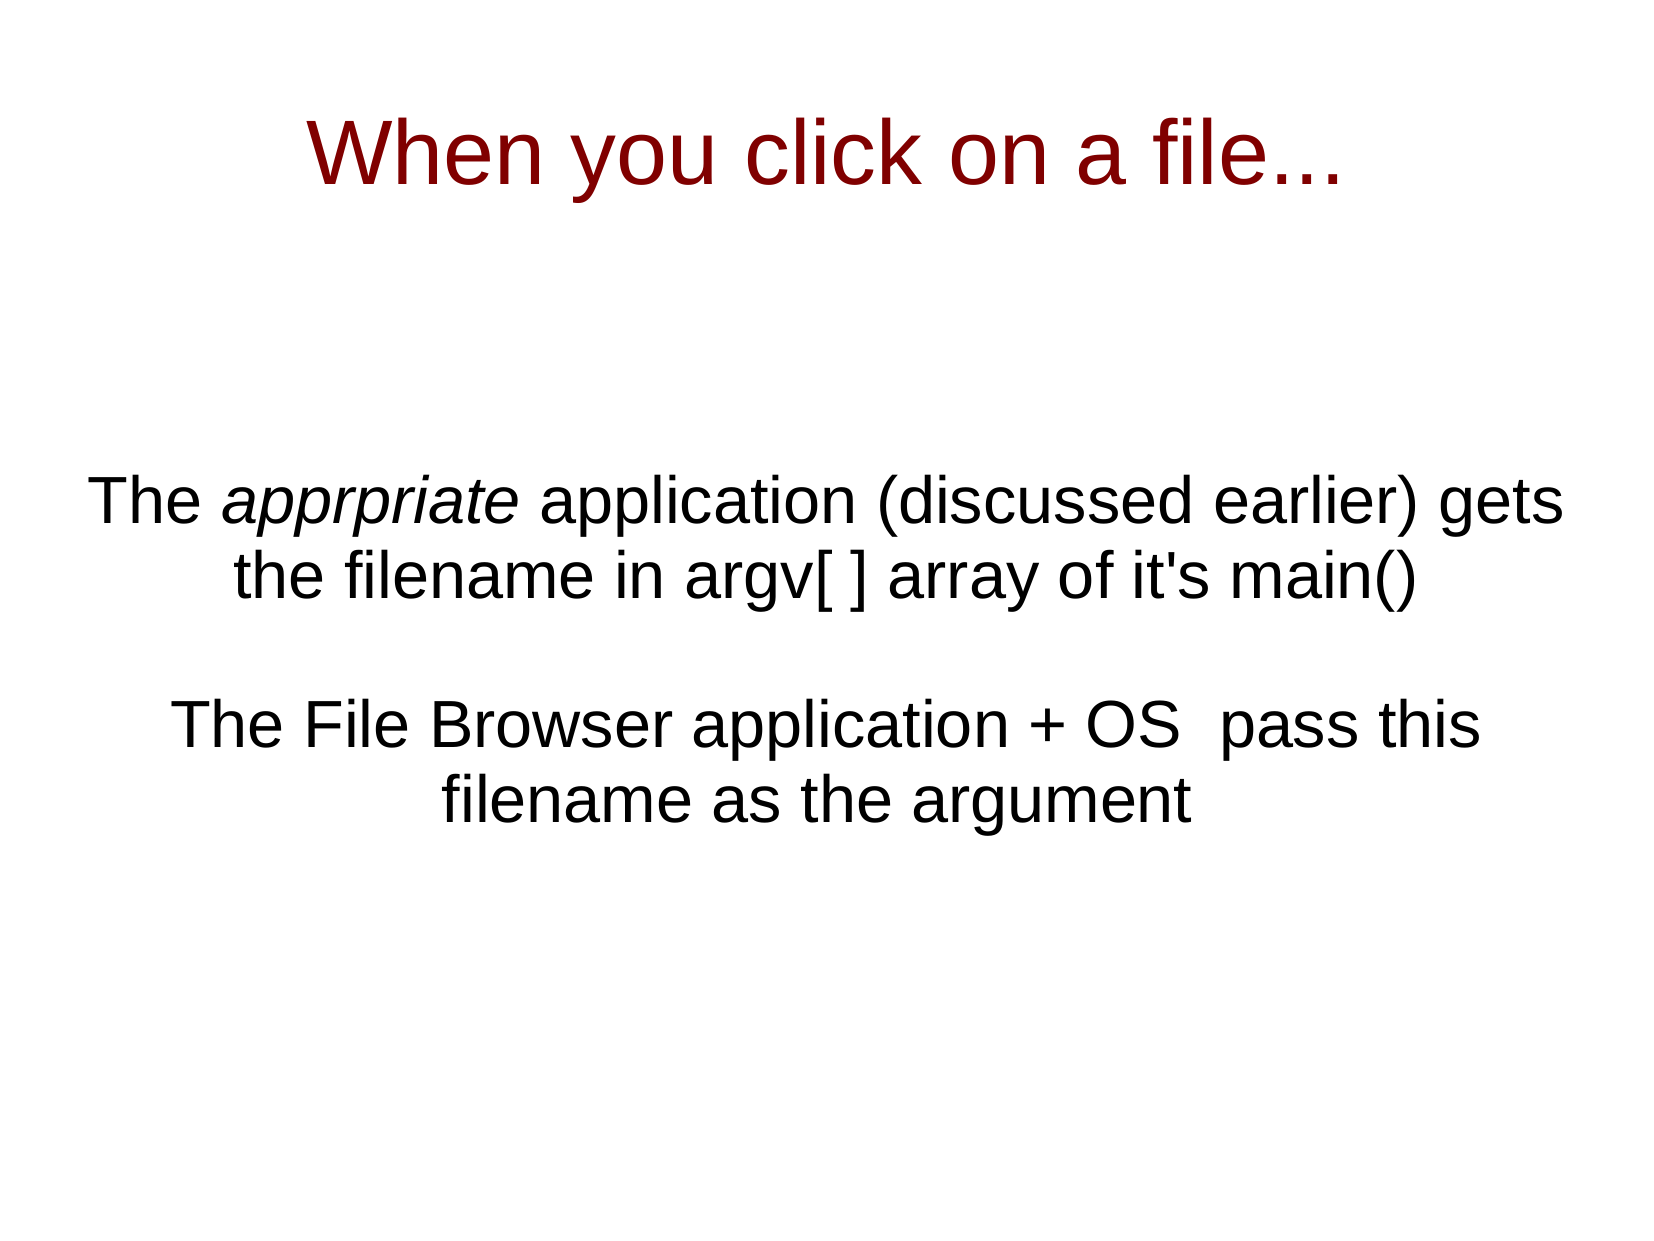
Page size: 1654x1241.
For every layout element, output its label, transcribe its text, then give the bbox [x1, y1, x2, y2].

title When you click on a file... [82, 49, 1571, 257]
subtitle The apprpriate application (discussed earlier) gets the filename in argv[ ] array of it's main() The File Browser application + OS pass this filename as the argument [82, 290, 1571, 1010]
